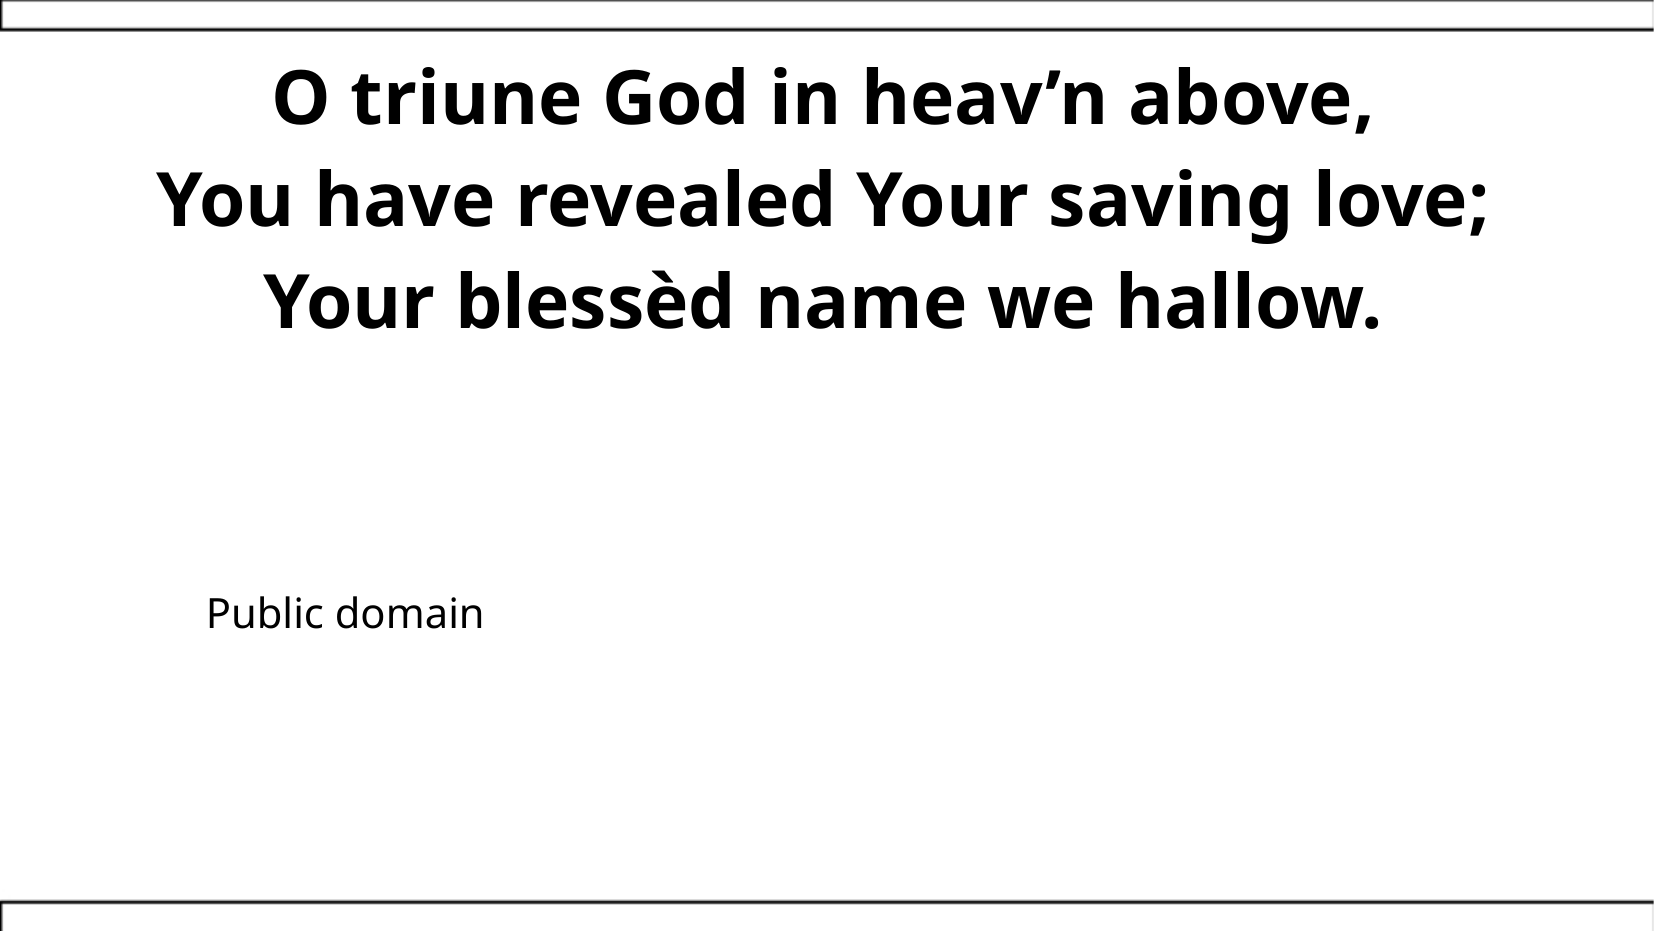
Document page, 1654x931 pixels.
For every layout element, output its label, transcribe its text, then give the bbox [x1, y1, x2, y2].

picture [0, 0, 1654, 931]
text_box O triune God in heav’n above, You have revealed Your saving love; Your blessèd name we hallow. Public domain [73, 36, 1574, 716]
